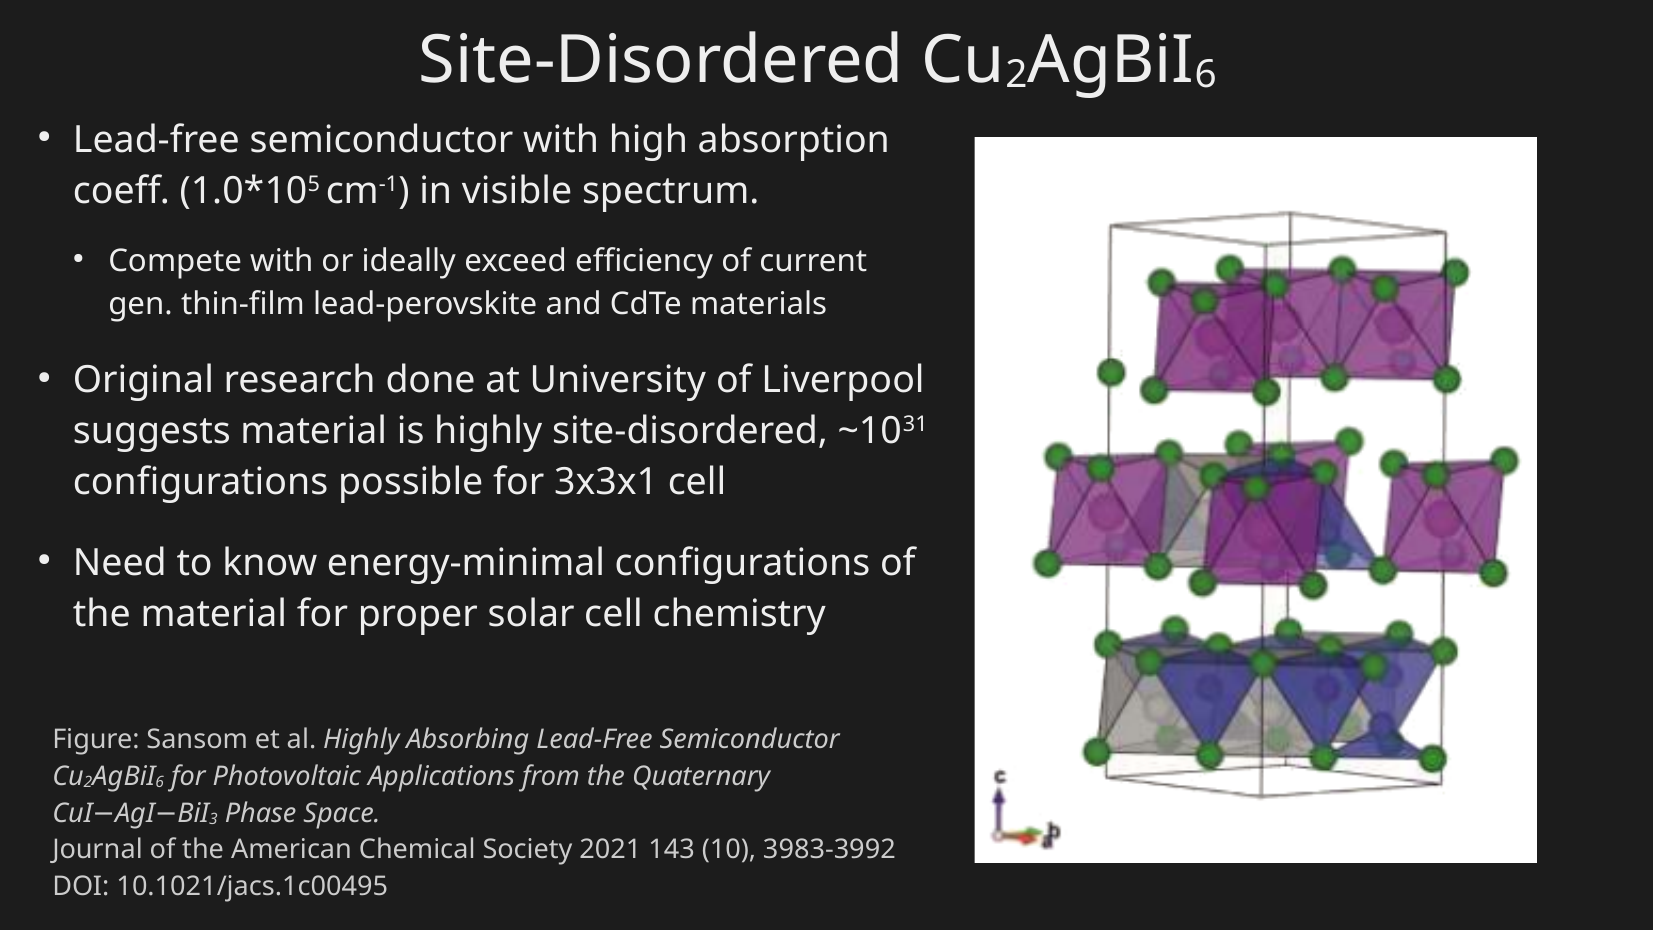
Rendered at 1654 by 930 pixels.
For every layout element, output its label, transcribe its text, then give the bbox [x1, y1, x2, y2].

picture [974, 137, 1537, 863]
list Lead-free semiconductor with high absorption coeff. (1.0*105 cm-1) in visible spectrum. Compete with or ideally exceed efficiency of current gen. thin-film lead-perovskite and CdTe materials Original research done at University of Liverpool suggests material is highly site-disordered, ~1031 configurations possible for 3x3x1 cell Need to know energy-minimal configurations of the material for proper solar cell chemistry [37, 112, 938, 712]
text_box Figure: Sansom et al. Highly Absorbing Lead-Free Semiconductor Cu2AgBiI6 for Photovoltaic Applications from the Quaternary CuI−AgI−BiI3 Phase Space. Journal of the American Chemical Society 2021 143 (10), 3983-3992 DOI: 10.1021/jacs.1c00495 [37, 712, 938, 911]
title Site-Disordered Cu2AgBiI6 [82, 0, 1571, 113]
